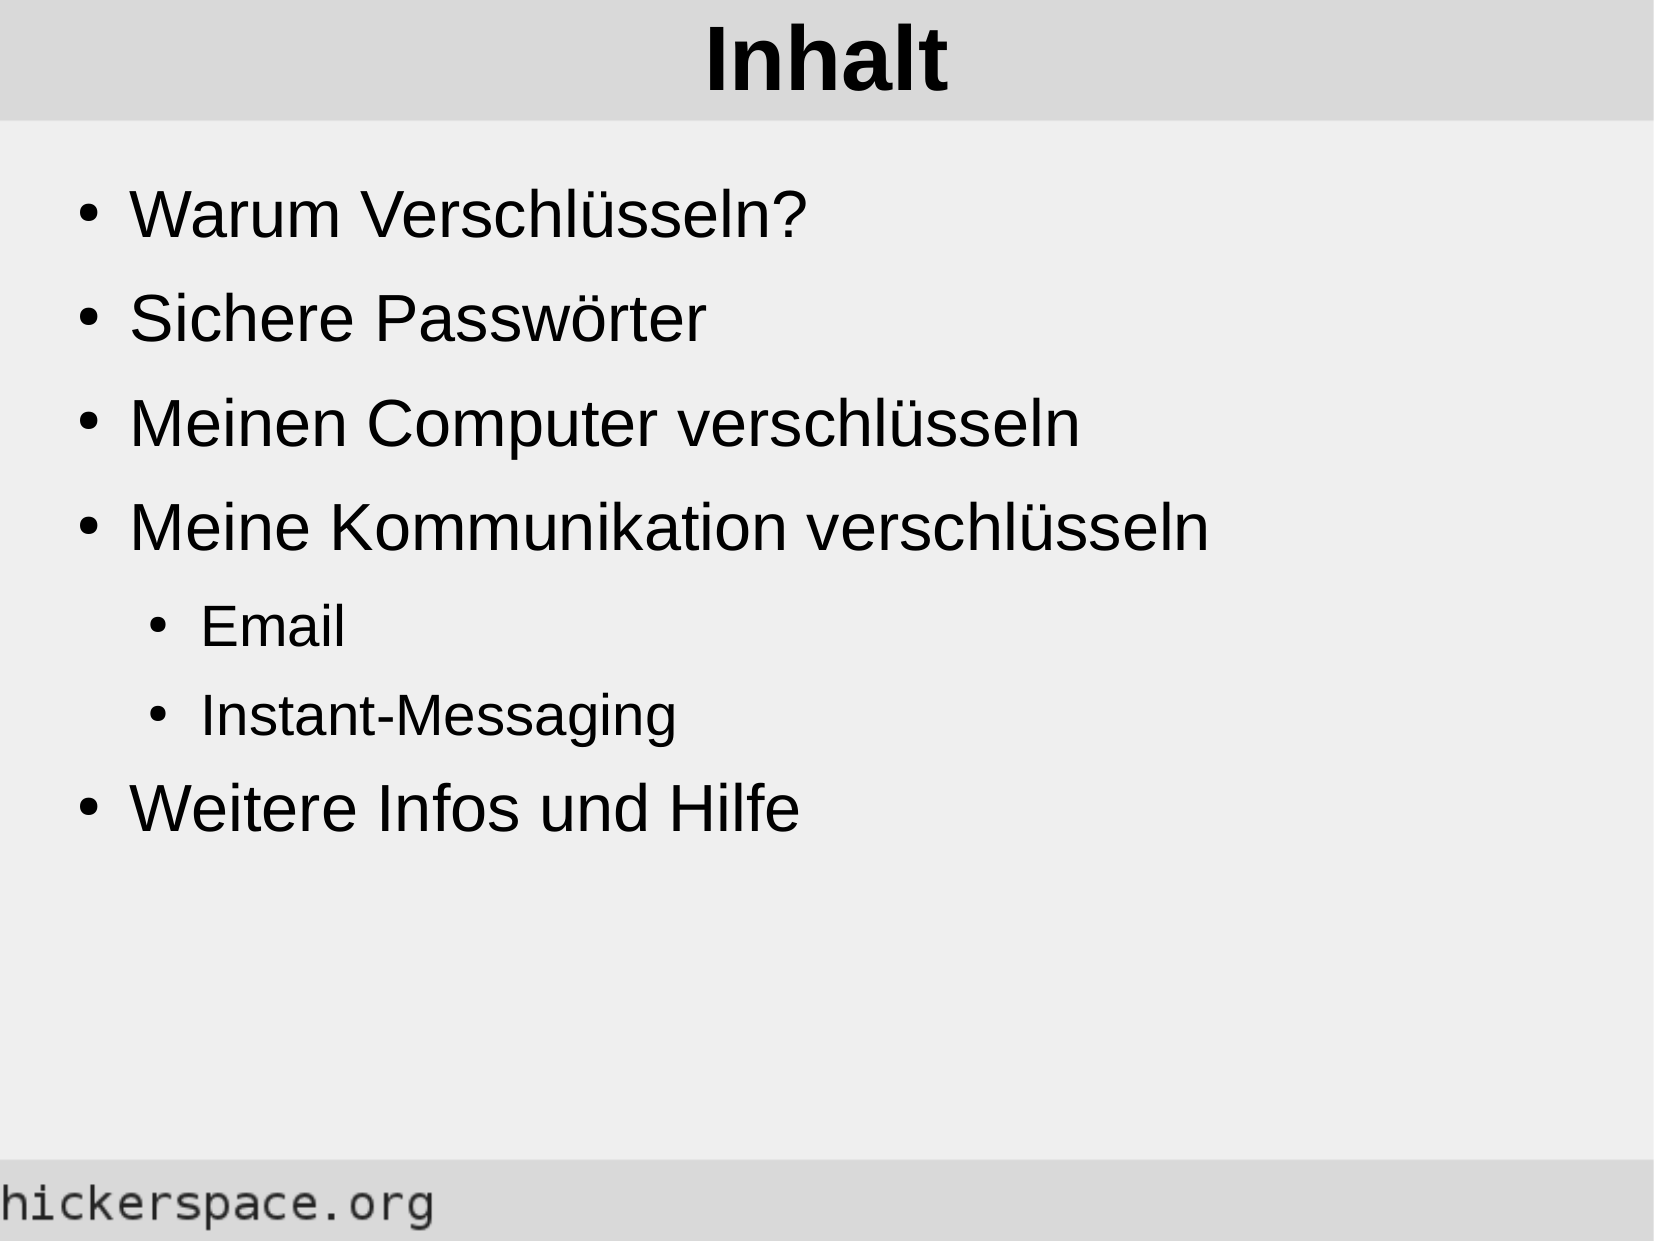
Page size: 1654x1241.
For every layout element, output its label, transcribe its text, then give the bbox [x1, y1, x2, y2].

picture [0, 119, 1654, 1241]
title Inhalt [0, 0, 1654, 119]
list Warum Verschlüsseln? Sichere Passwörter Meinen Computer verschlüsseln Meine Kommunikation verschlüsseln Email Instant-Messaging Weitere Infos und Hilfe [59, 177, 1565, 996]
